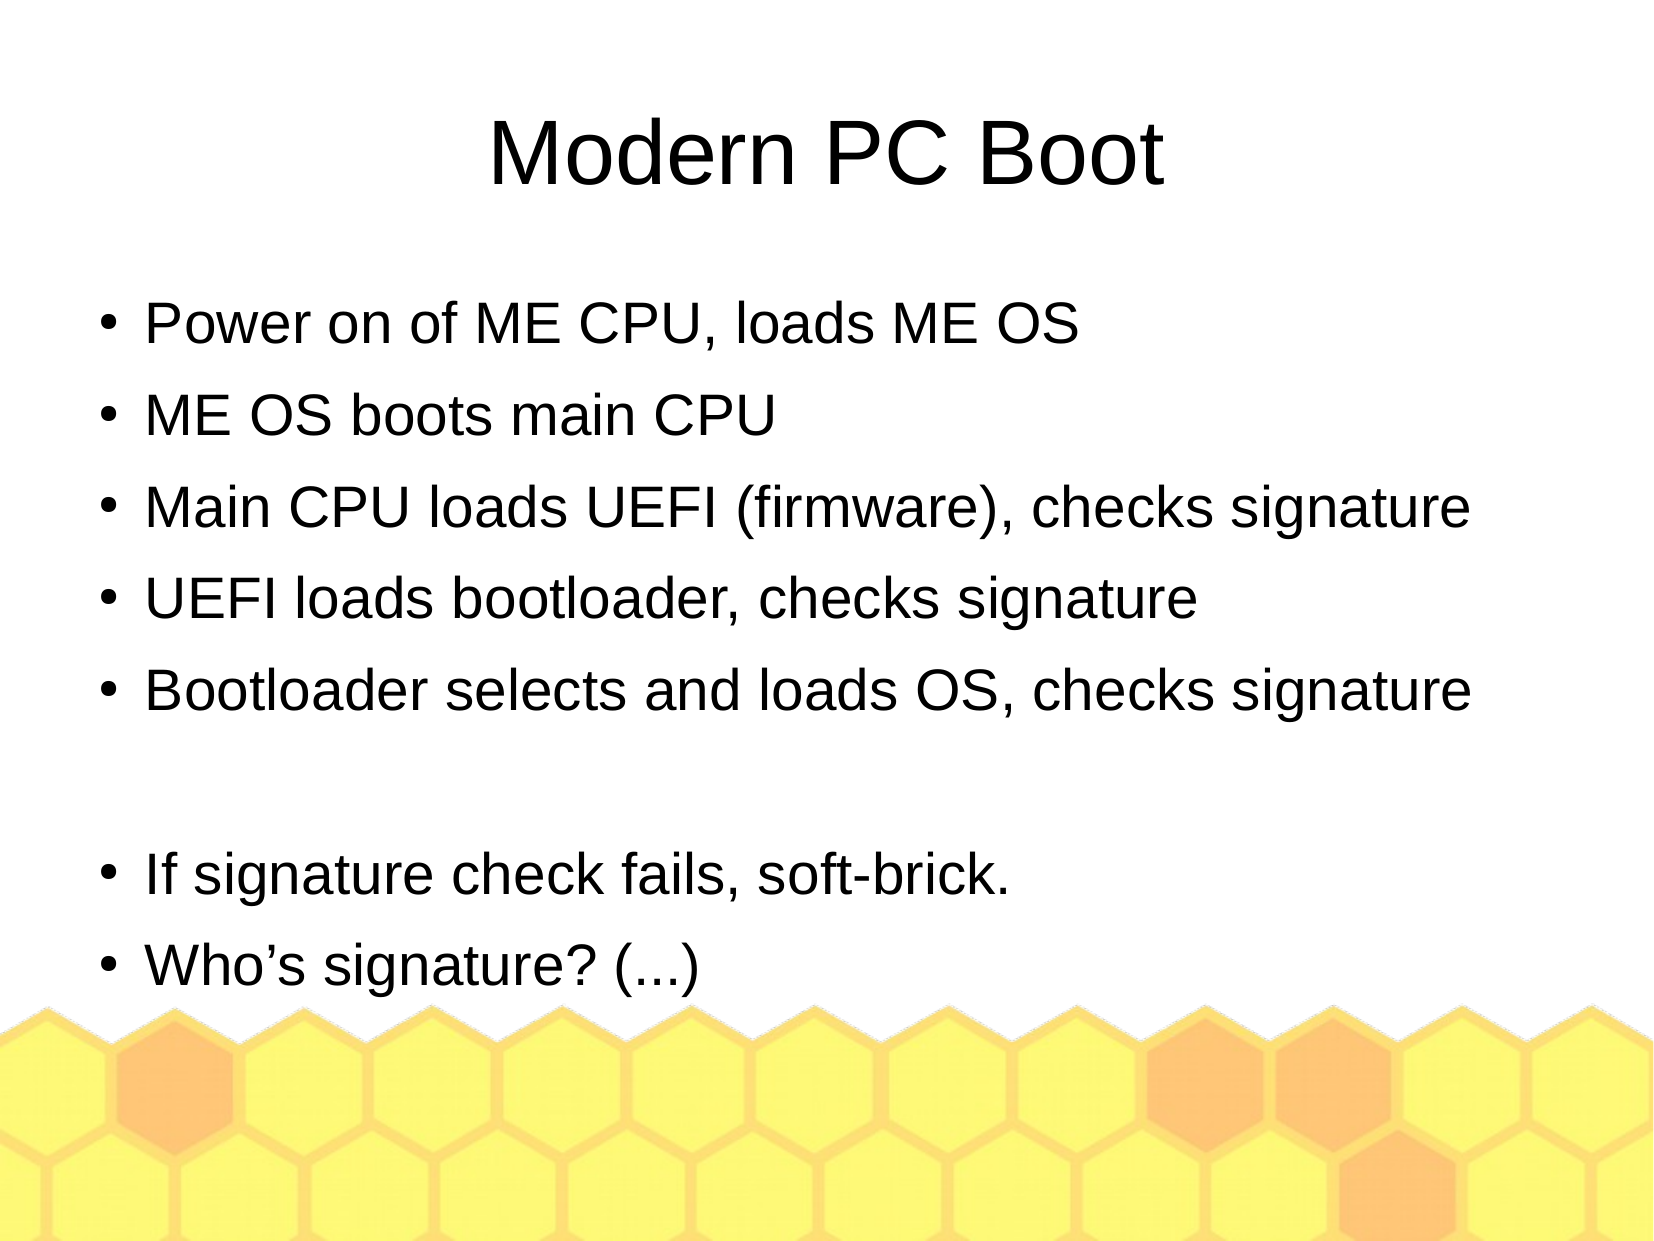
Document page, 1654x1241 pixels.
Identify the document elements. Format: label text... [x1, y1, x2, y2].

title Modern PC Boot [82, 49, 1571, 257]
picture [0, 1001, 1654, 1241]
list Power on of ME CPU, loads ME OS ME OS boots main CPU Main CPU loads UEFI (firmware), checks signature UEFI loads bootloader, checks signature Bootloader selects and loads OS, checks signature If signature check fails, soft-brick. Who’s signature? (...) [82, 290, 1571, 1010]
